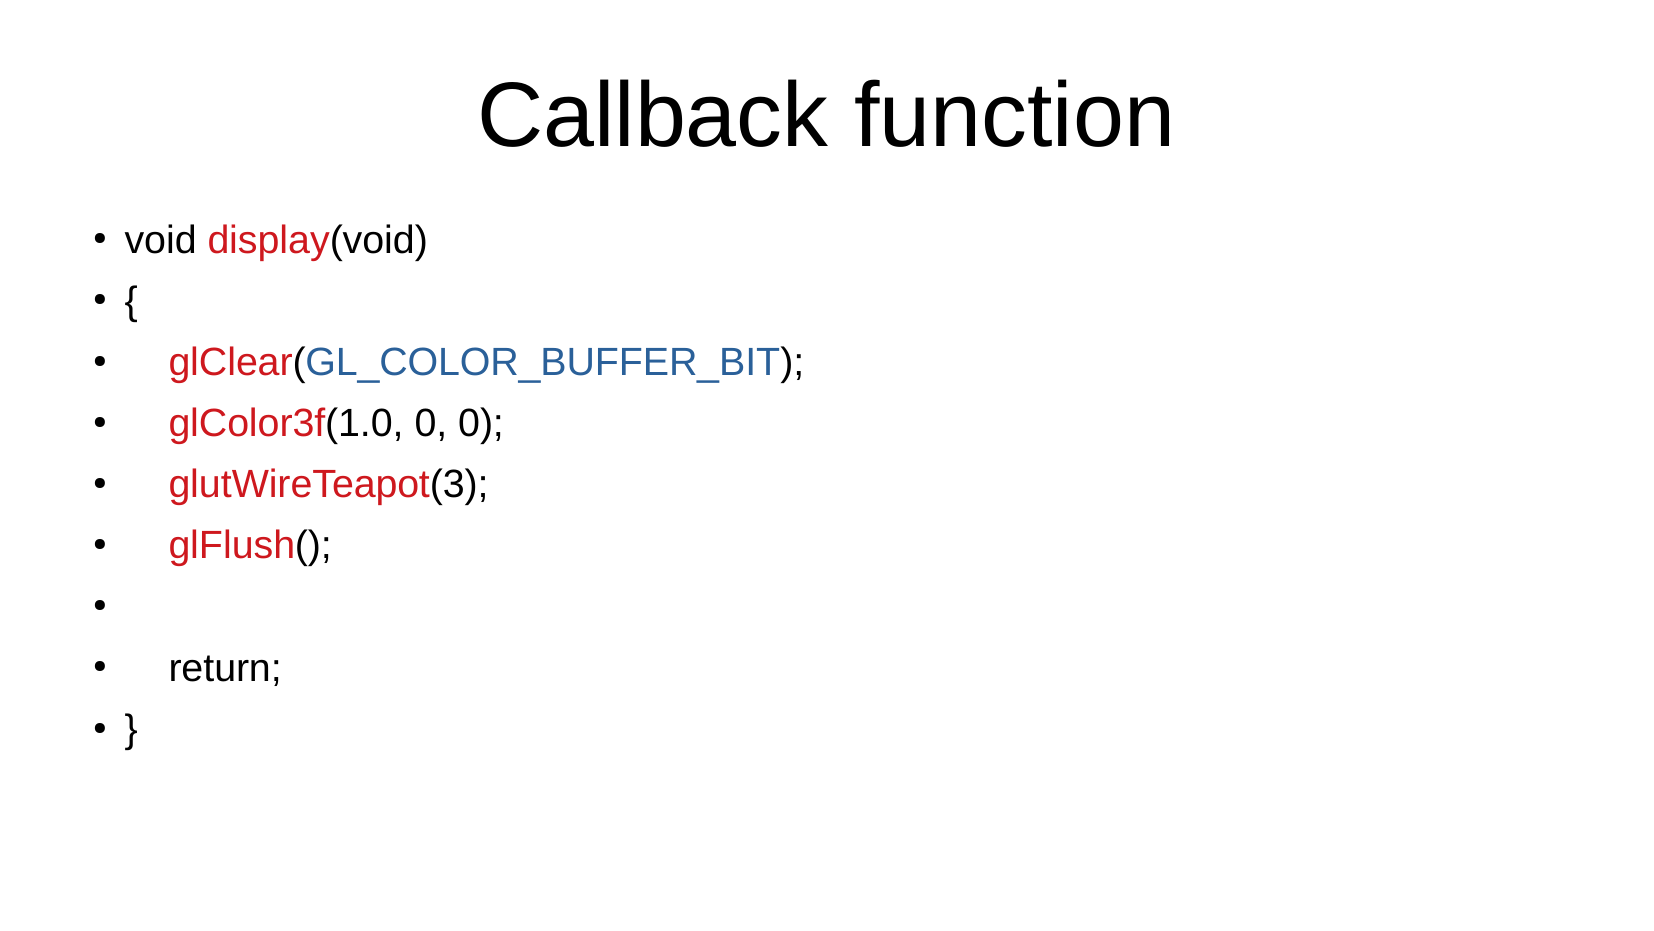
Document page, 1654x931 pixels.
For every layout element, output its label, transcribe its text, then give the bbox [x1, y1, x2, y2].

list void display(void) { glClear(GL_COLOR_BUFFER_BIT); glColor3f(1.0, 0, 0); glutWireTeapot(3); glFlush(); return; } [82, 217, 1571, 758]
title Callback function [82, 37, 1571, 193]
